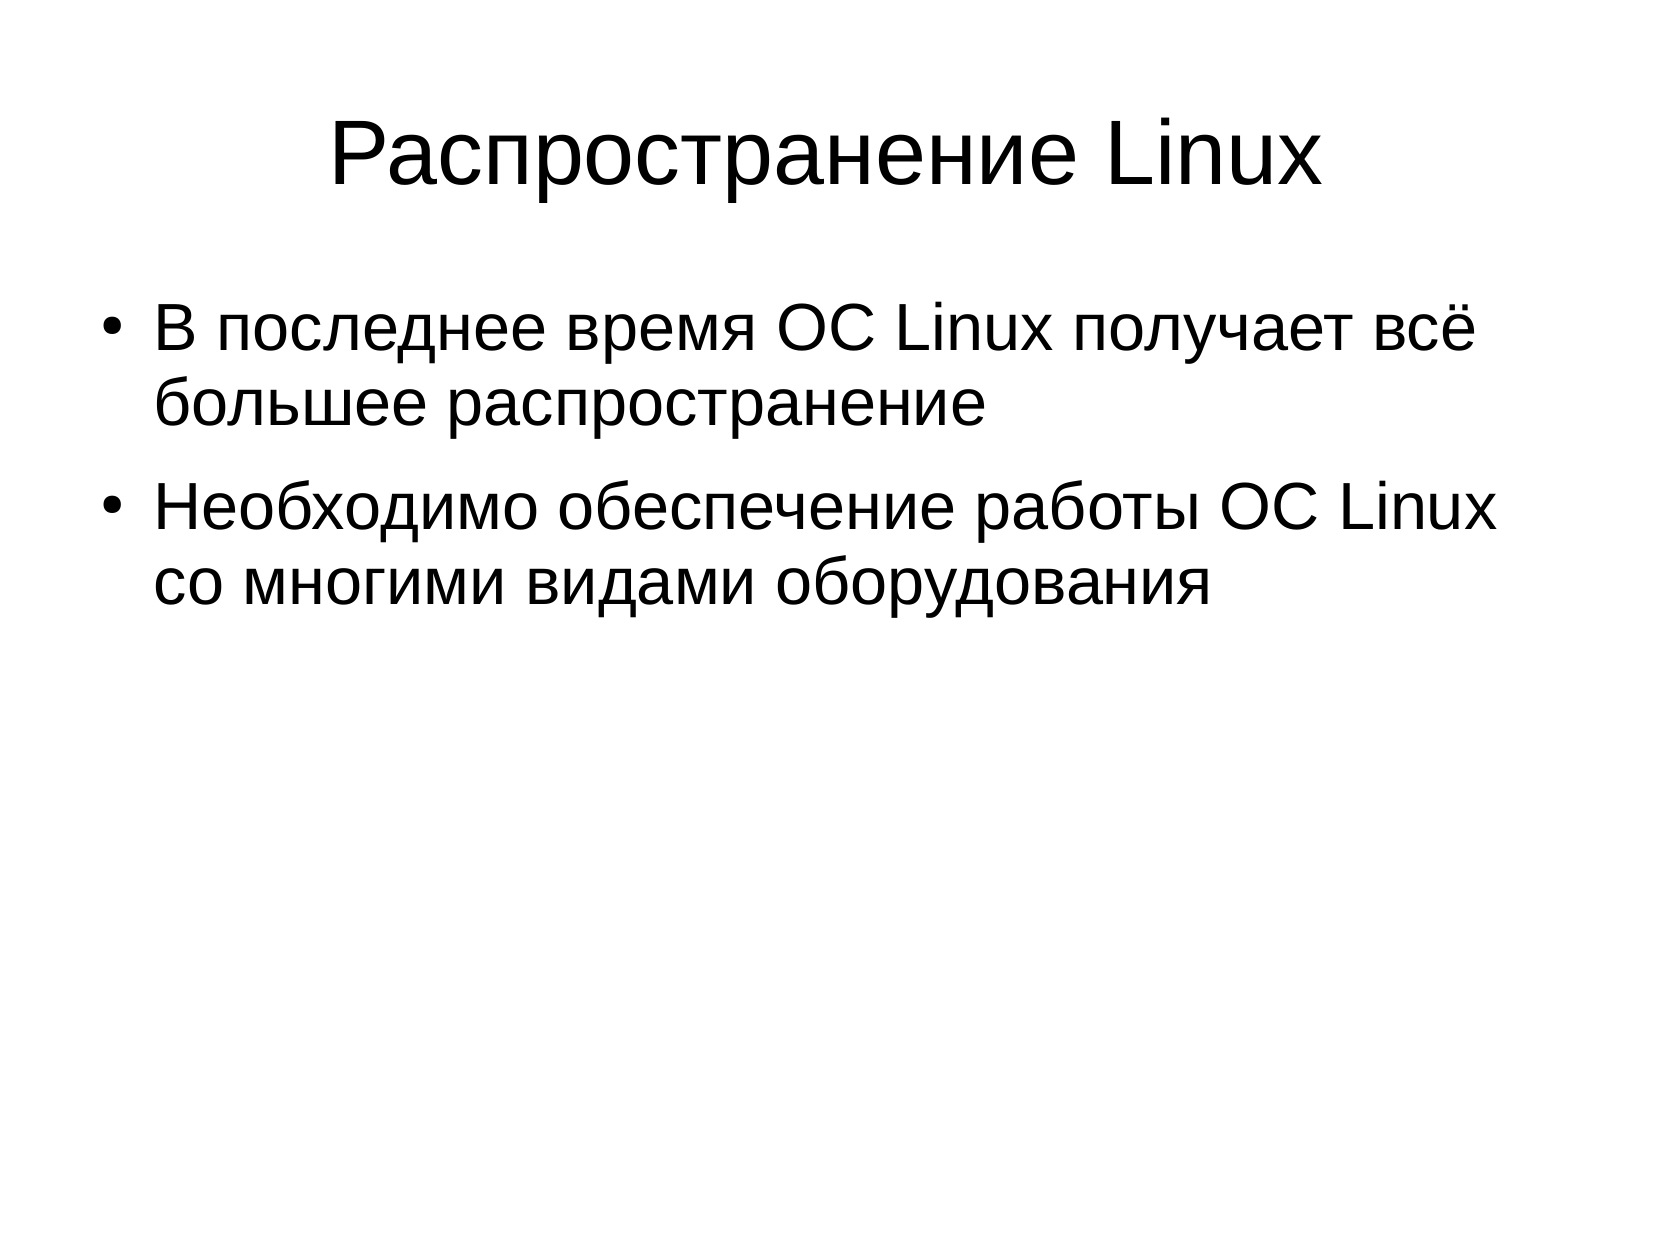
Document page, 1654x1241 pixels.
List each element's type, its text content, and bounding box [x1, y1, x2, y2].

list В последнее время ОС Linux получает всё большее распространение Необходимо обеспечение работы ОС Linux со многими видами оборудования [82, 290, 1571, 1109]
title Распространение Linux [82, 56, 1571, 250]
